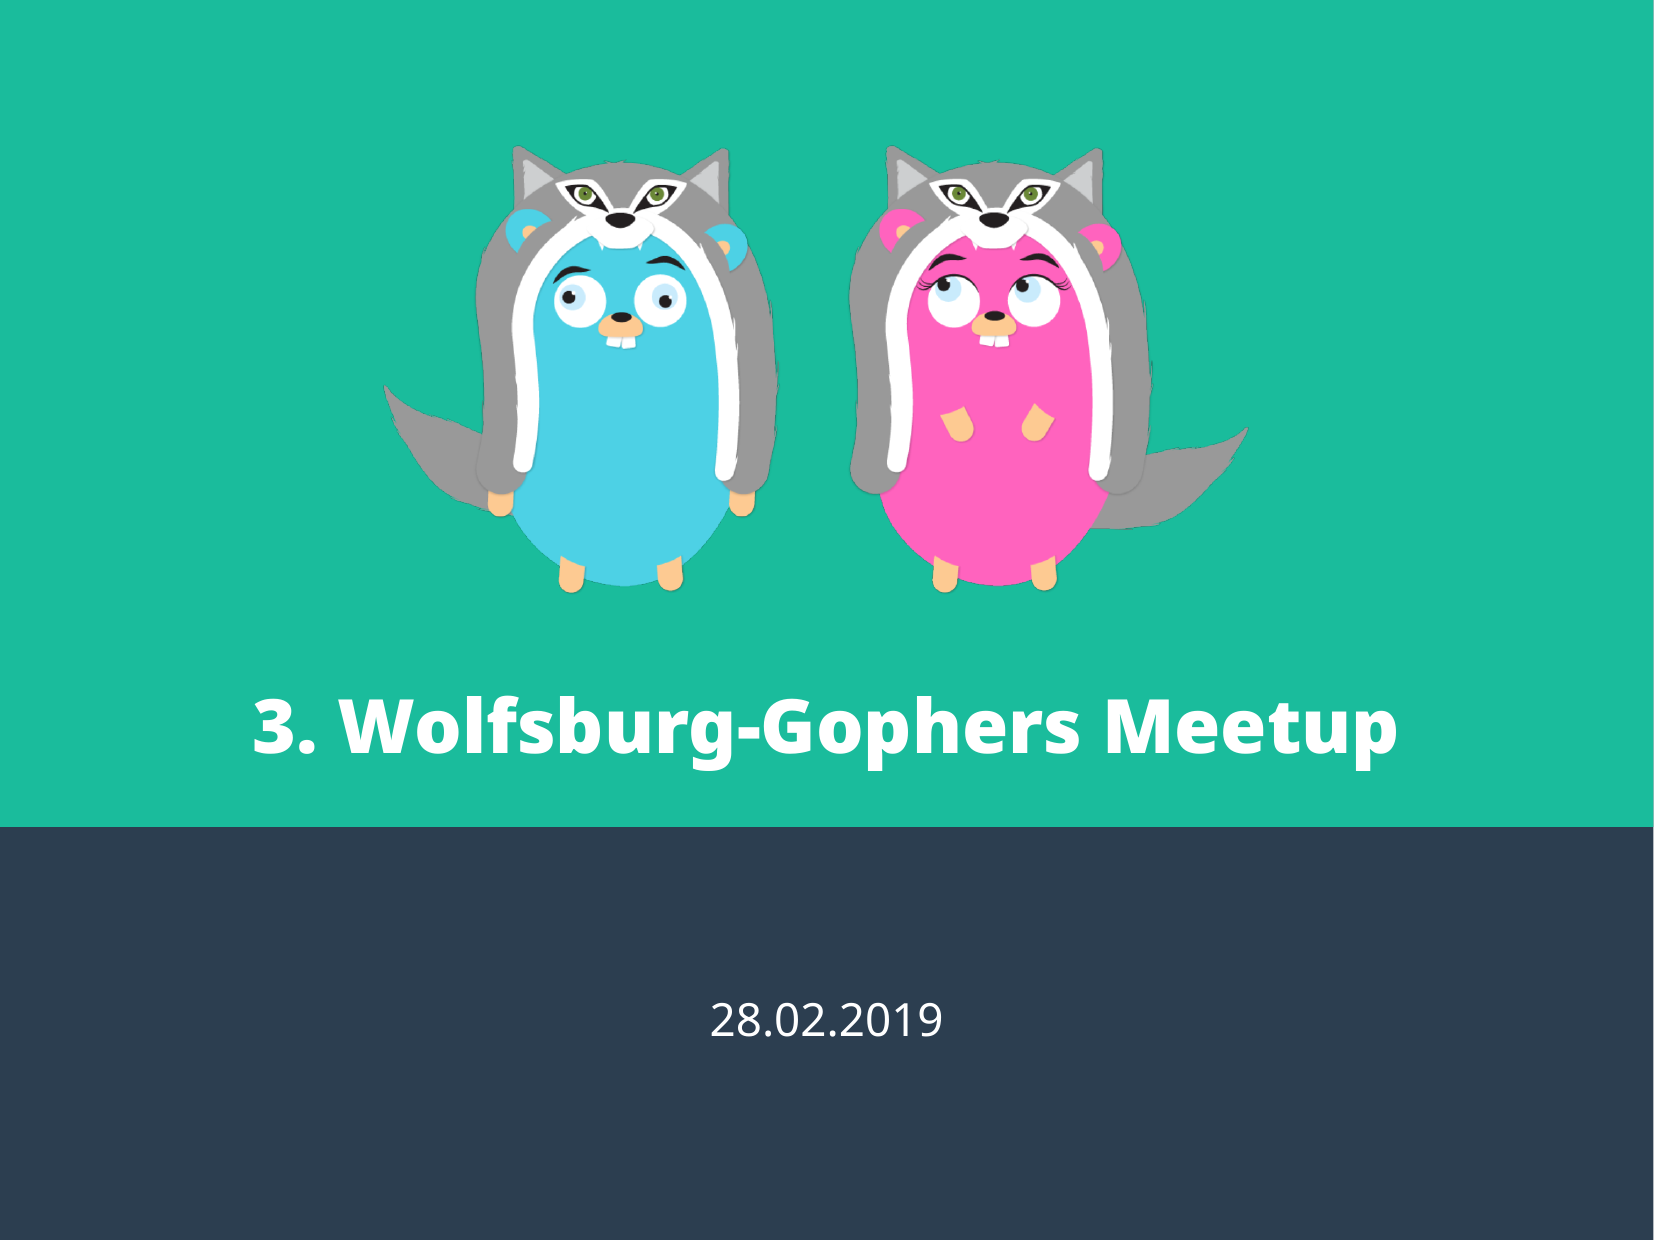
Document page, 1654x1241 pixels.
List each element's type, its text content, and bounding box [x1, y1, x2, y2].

picture [342, 106, 1288, 639]
subtitle 28.02.2019 [59, 856, 1595, 1182]
title 3. Wolfsburg-Gophers Meetup [59, 620, 1595, 778]
